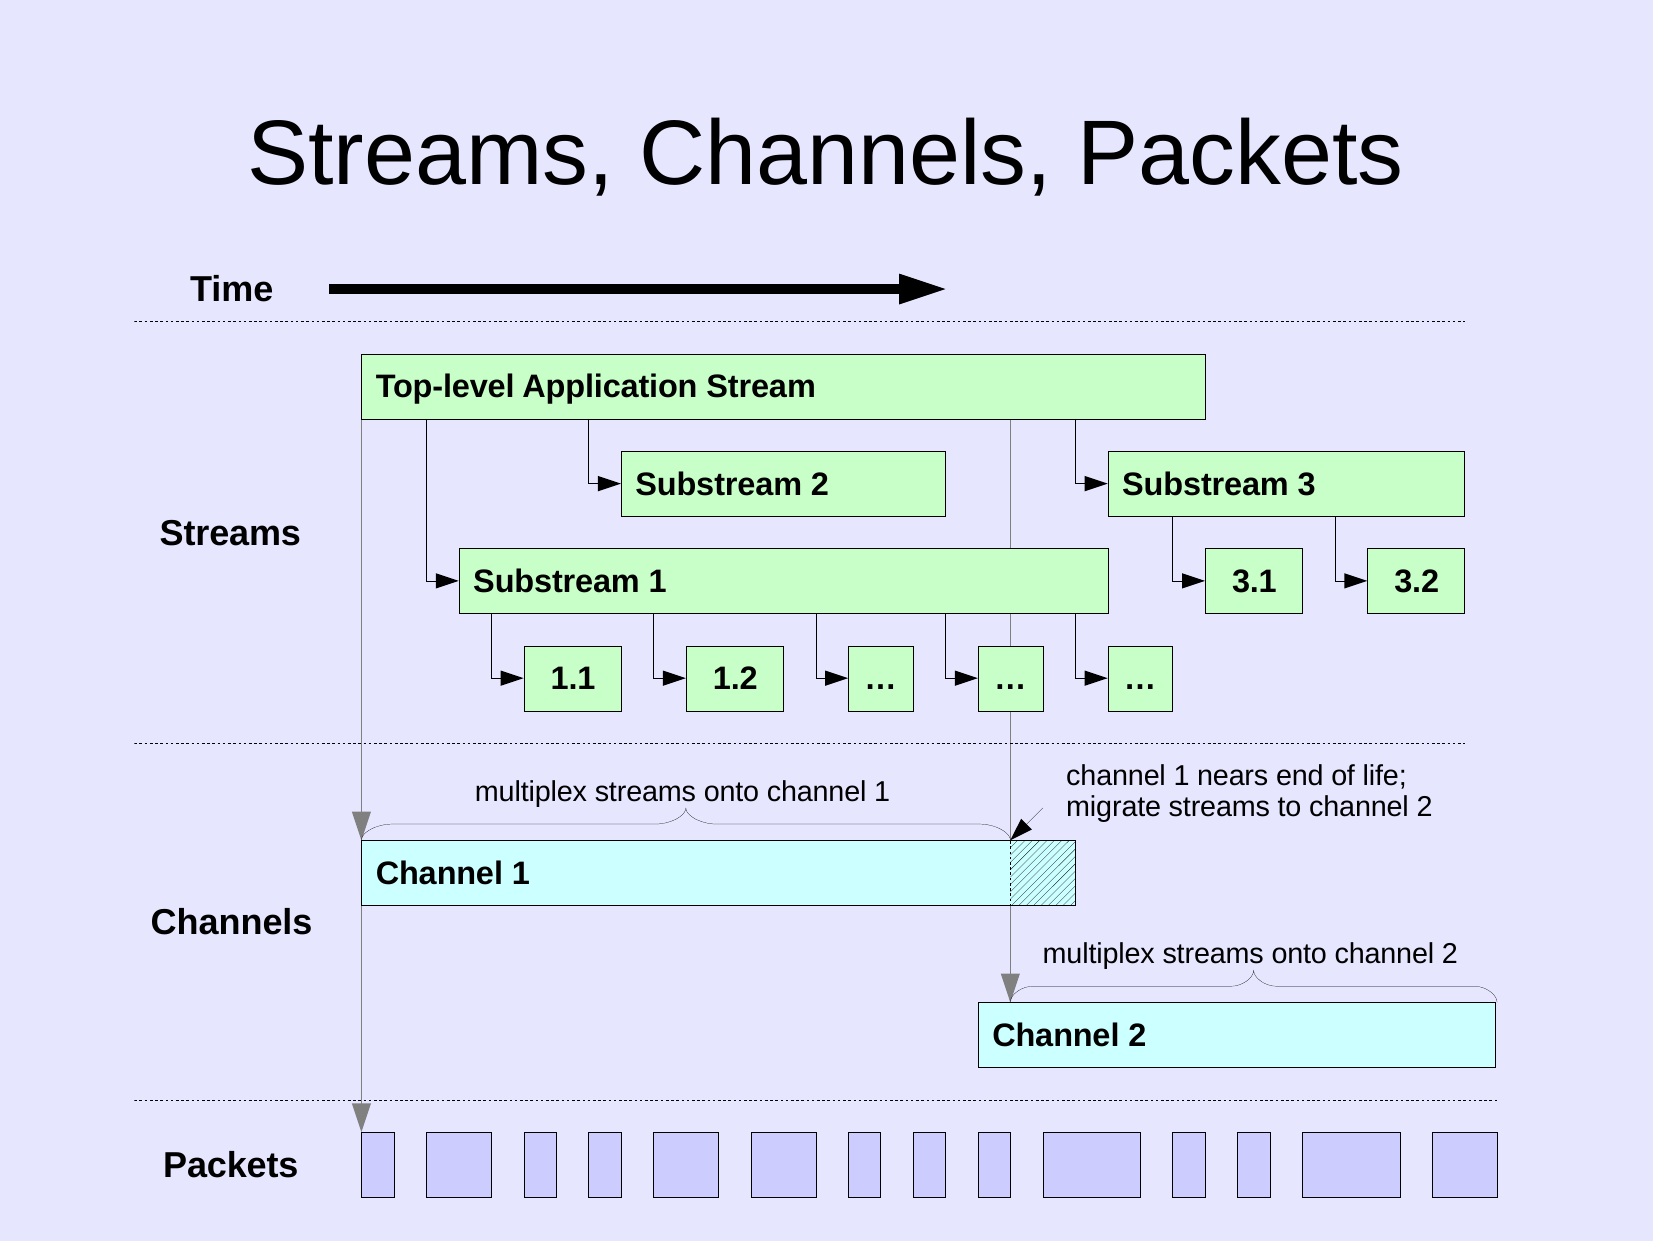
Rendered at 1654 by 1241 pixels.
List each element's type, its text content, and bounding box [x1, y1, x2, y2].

title Streams, Channels, Packets [82, 49, 1571, 257]
picture [134, 256, 1501, 1201]
